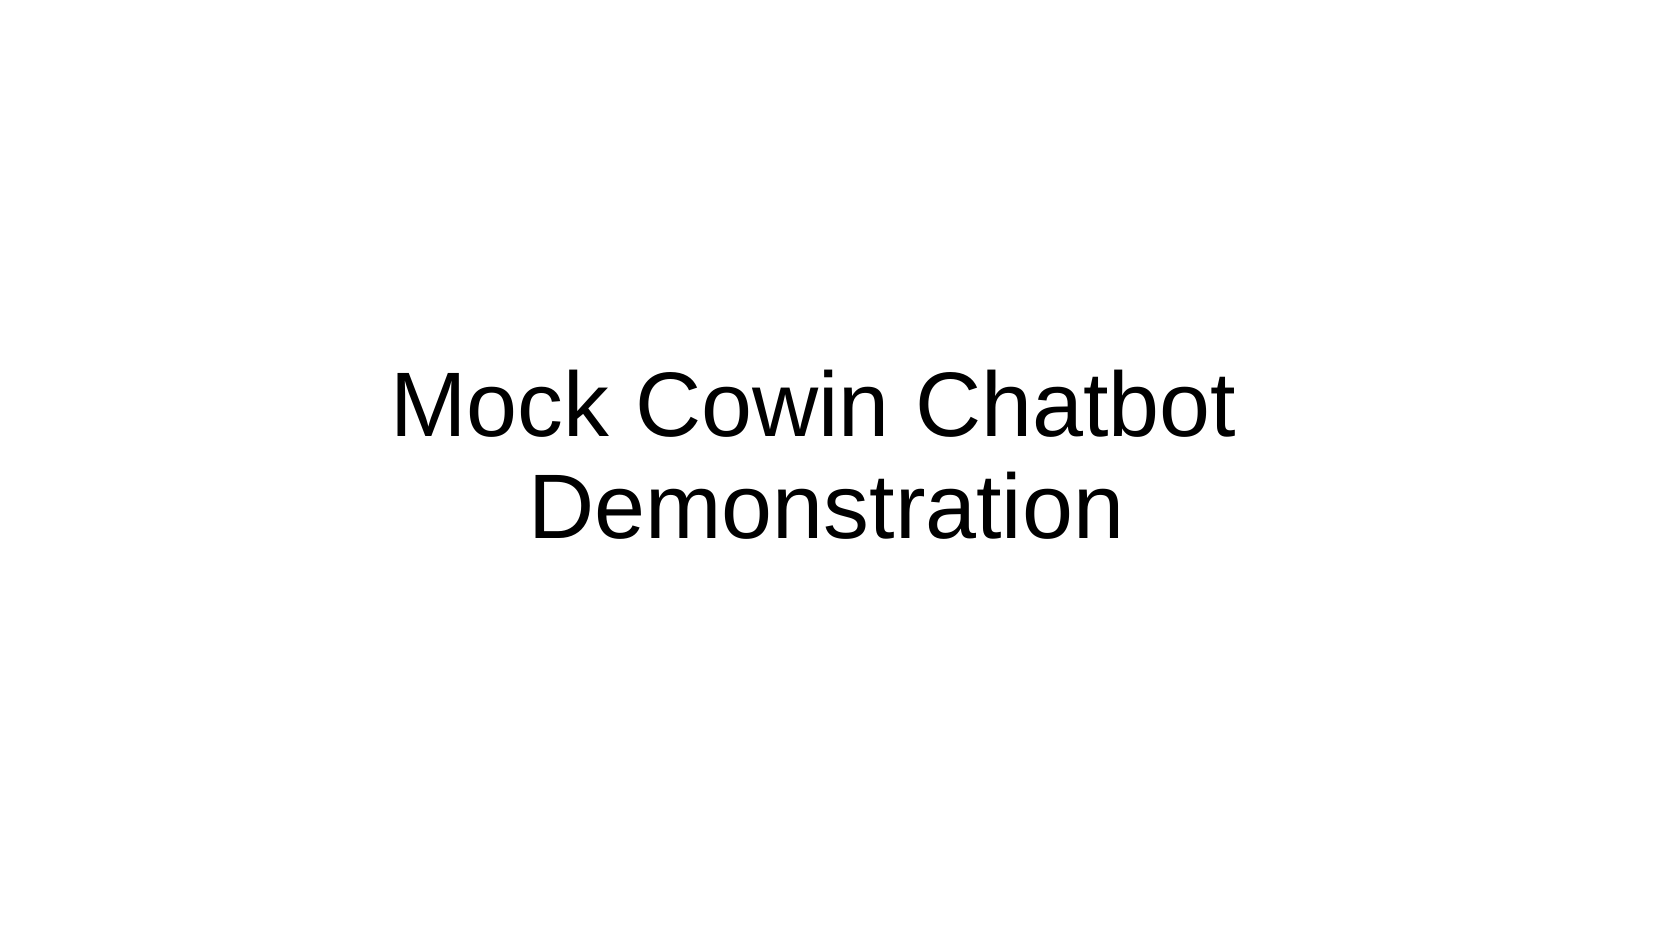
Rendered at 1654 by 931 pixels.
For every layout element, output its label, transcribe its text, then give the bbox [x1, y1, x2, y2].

title Mock Cowin Chatbot Demonstration [82, 37, 1571, 875]
